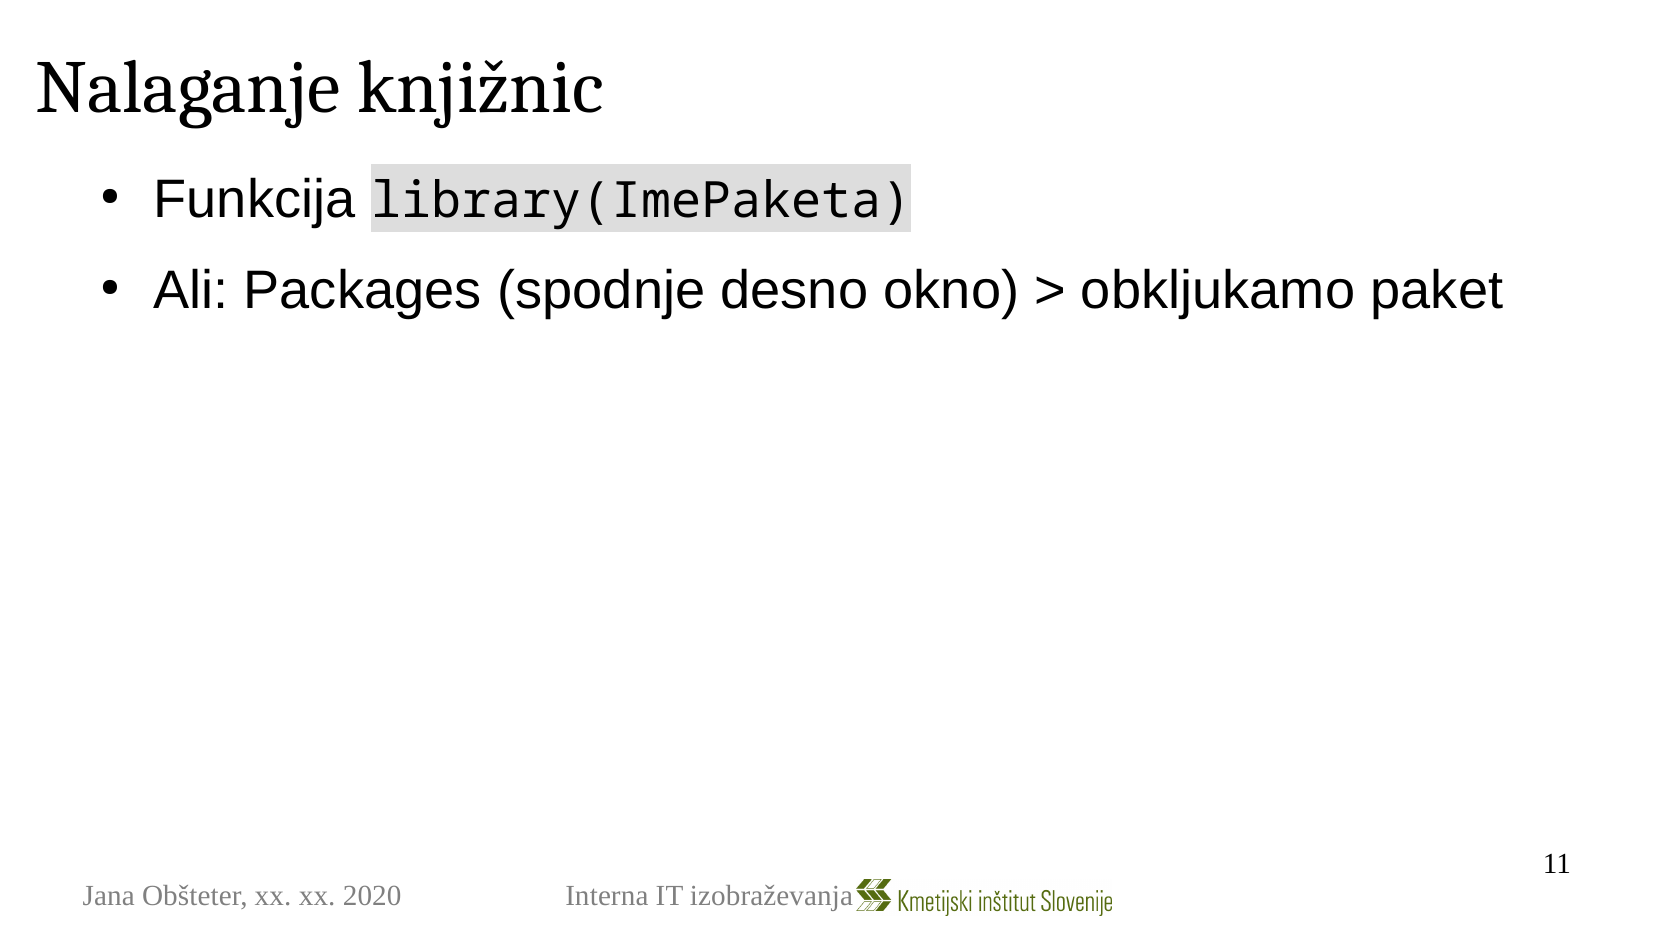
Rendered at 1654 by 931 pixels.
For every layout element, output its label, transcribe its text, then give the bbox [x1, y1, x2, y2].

list Funkcija library(ImePaketa) Ali: Packages (spodnje desno okno) > obkljukamo paket [82, 153, 1571, 758]
picture [856, 879, 1112, 916]
title Nalaganje knjižnic [35, 21, 1524, 154]
